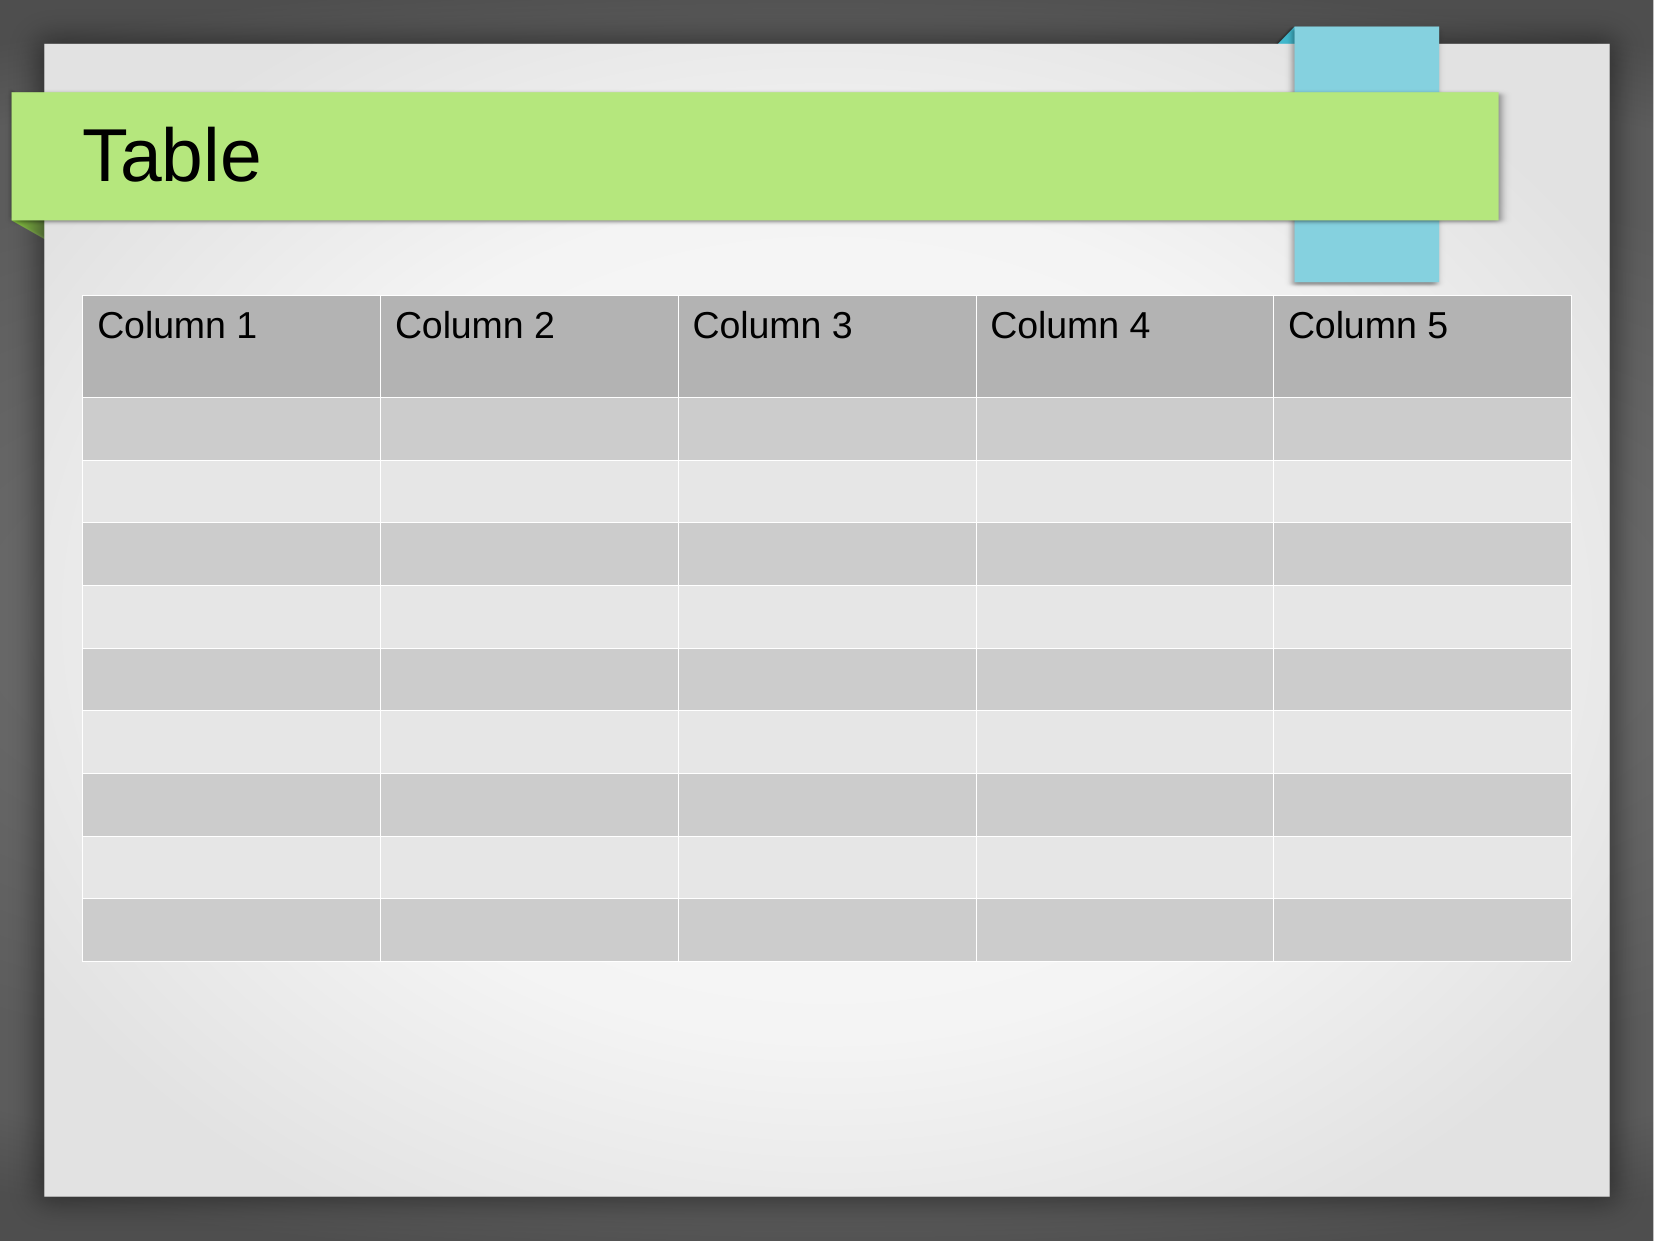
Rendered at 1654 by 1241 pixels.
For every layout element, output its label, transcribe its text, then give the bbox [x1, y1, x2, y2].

table_cell [977, 586, 1273, 648]
table_cell [83, 523, 380, 585]
table_cell [977, 461, 1273, 522]
table_cell [977, 837, 1273, 898]
table_cell [977, 523, 1273, 585]
table_cell [1274, 586, 1571, 648]
table_cell [83, 774, 380, 836]
table_cell [381, 649, 678, 710]
title Table [82, 94, 1264, 213]
table_cell [1274, 774, 1571, 836]
table_cell [977, 899, 1273, 961]
table_cell [381, 398, 678, 460]
table_cell [679, 586, 976, 648]
table_header Column 4 [977, 296, 1273, 397]
table_cell [1274, 711, 1571, 773]
table_cell [381, 899, 678, 961]
table_cell [1274, 461, 1571, 522]
table_cell [977, 774, 1273, 836]
table_cell [83, 649, 380, 710]
table_cell [679, 523, 976, 585]
table_cell [679, 774, 976, 836]
table_cell [83, 586, 380, 648]
table_cell [381, 461, 678, 522]
table_cell [977, 649, 1273, 710]
table_cell [977, 711, 1273, 773]
table_cell [83, 398, 380, 460]
table_cell [679, 461, 976, 522]
table_cell [679, 398, 976, 460]
table_cell [679, 837, 976, 898]
table_cell [1274, 899, 1571, 961]
table_cell [83, 899, 380, 961]
table_cell [381, 711, 678, 773]
table_cell [381, 774, 678, 836]
picture [0, 0, 1654, 1241]
table_header Column 5 [1274, 296, 1571, 397]
table_header Column 2 [381, 296, 678, 397]
table_cell [1274, 398, 1571, 460]
table_cell [381, 837, 678, 898]
table_cell [1274, 649, 1571, 710]
table_cell [977, 398, 1273, 460]
table_cell [381, 586, 678, 648]
table_header Column 1 [83, 296, 380, 397]
table_cell [679, 711, 976, 773]
table_cell [679, 899, 976, 961]
table_header Column 3 [679, 296, 976, 397]
table_cell [679, 649, 976, 710]
table_cell [1274, 523, 1571, 585]
table_cell [381, 523, 678, 585]
table_cell [83, 711, 380, 773]
table_cell [83, 461, 380, 522]
table_cell [1274, 837, 1571, 898]
table_cell [83, 837, 380, 898]
